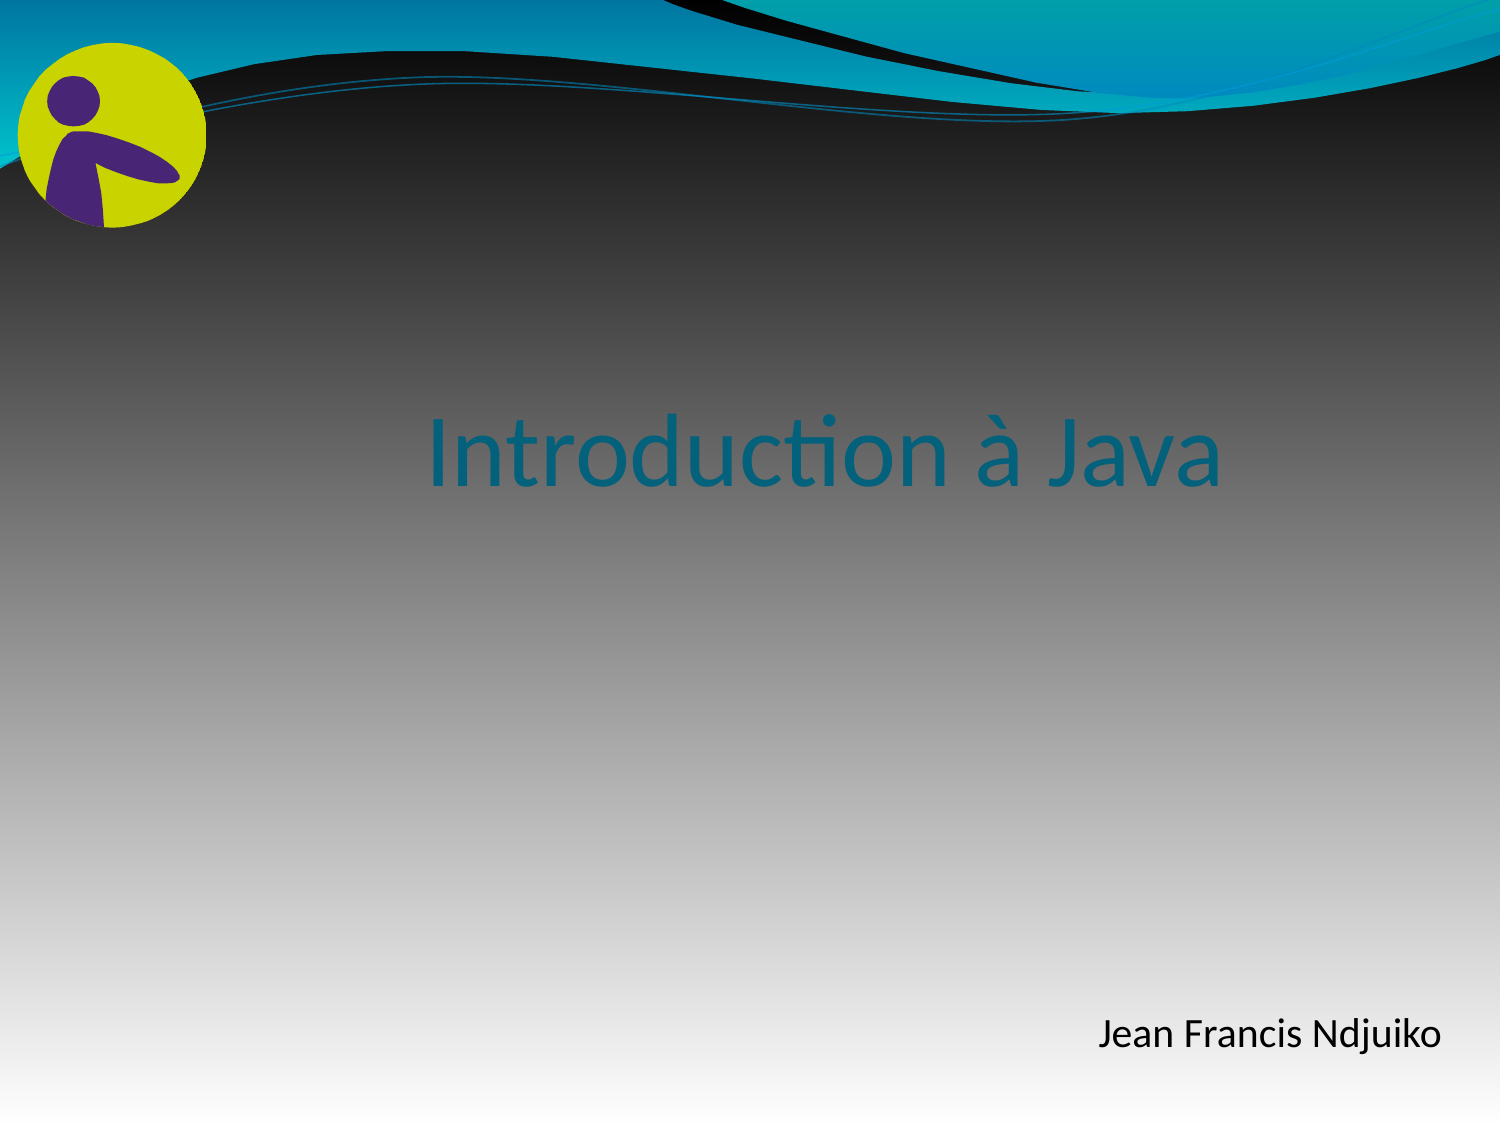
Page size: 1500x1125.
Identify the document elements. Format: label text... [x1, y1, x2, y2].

text_box Jean Francis Ndjuiko [1045, 999, 1457, 1064]
title Introduction à Java [187, 375, 1464, 617]
